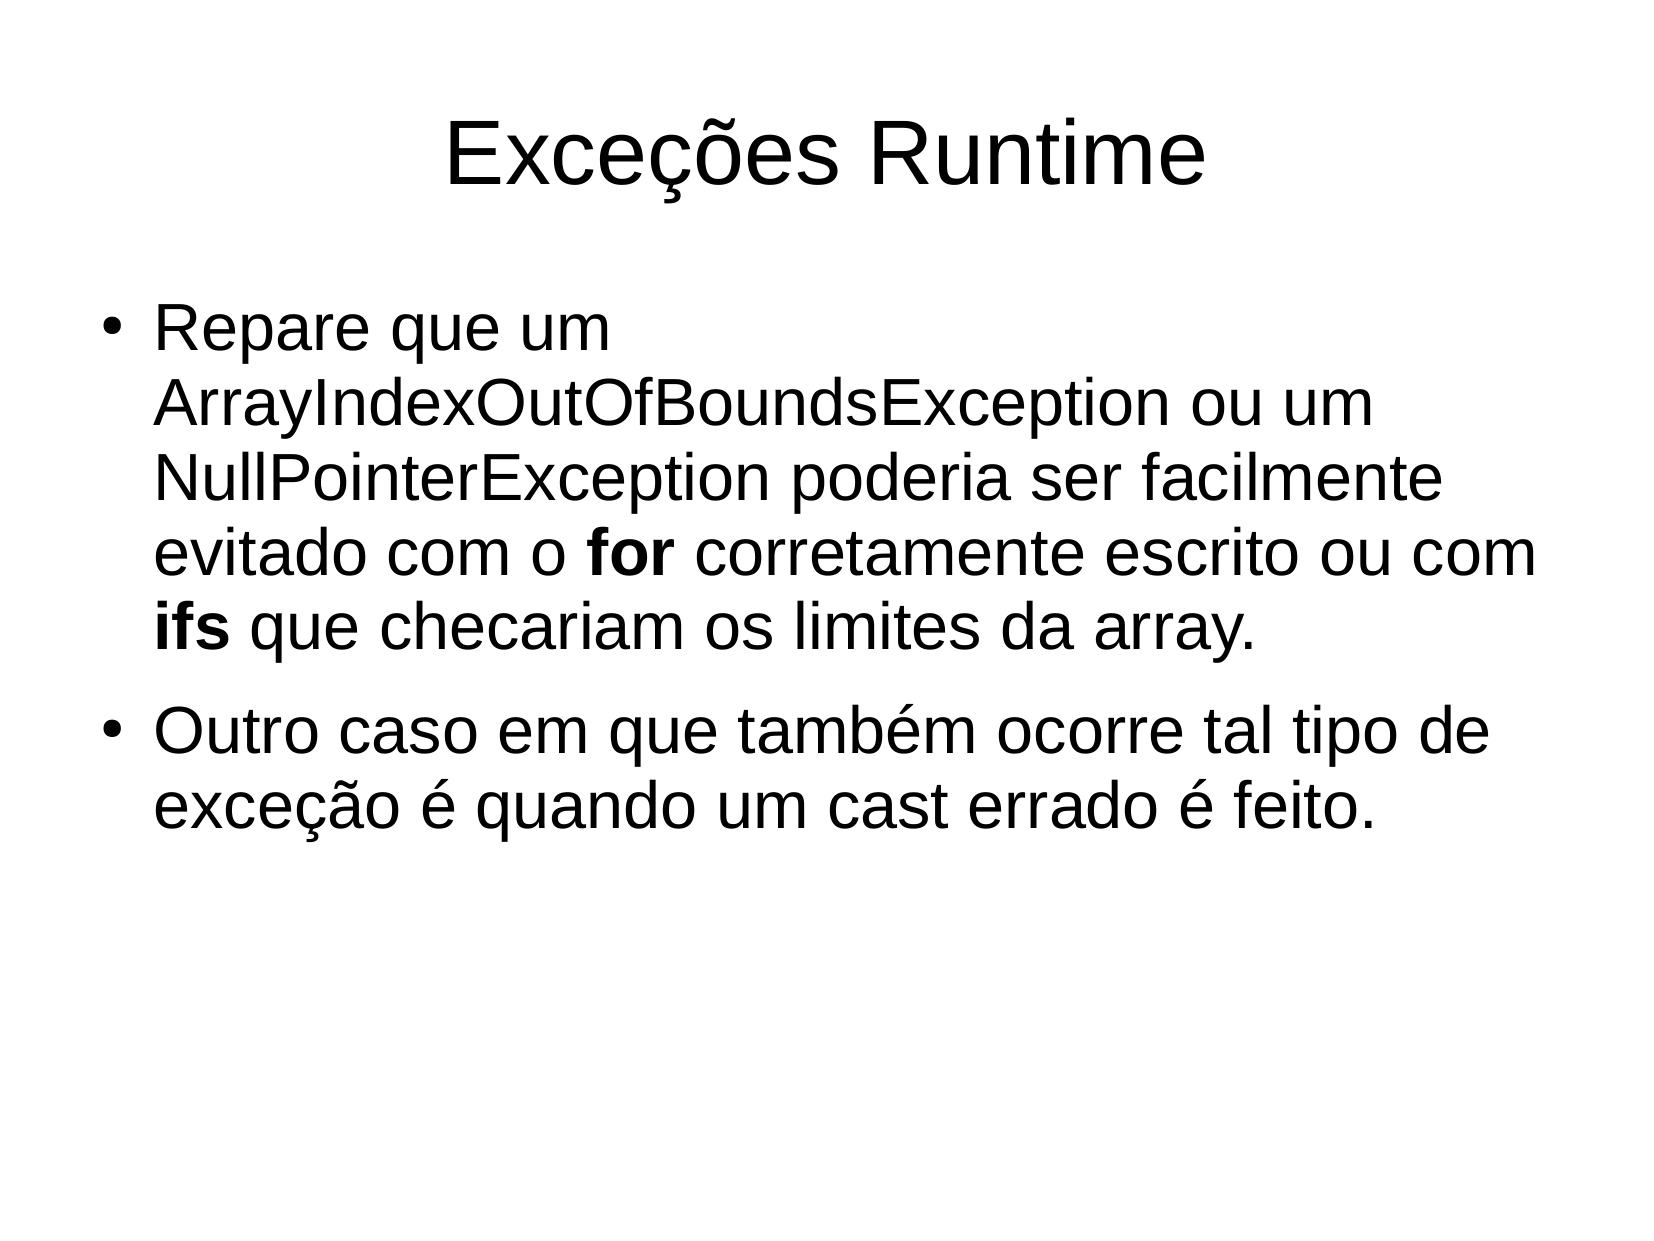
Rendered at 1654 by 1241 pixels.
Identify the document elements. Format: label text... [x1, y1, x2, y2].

title Exceções Runtime [82, 49, 1571, 257]
list Repare que um ArrayIndexOutOfBoundsException ou um NullPointerException poderia ser facilmente evitado com o for corretamente escrito ou com ifs que checariam os limites da array. Outro caso em que também ocorre tal tipo de exceção é quando um cast errado é feito. [82, 290, 1571, 1109]
